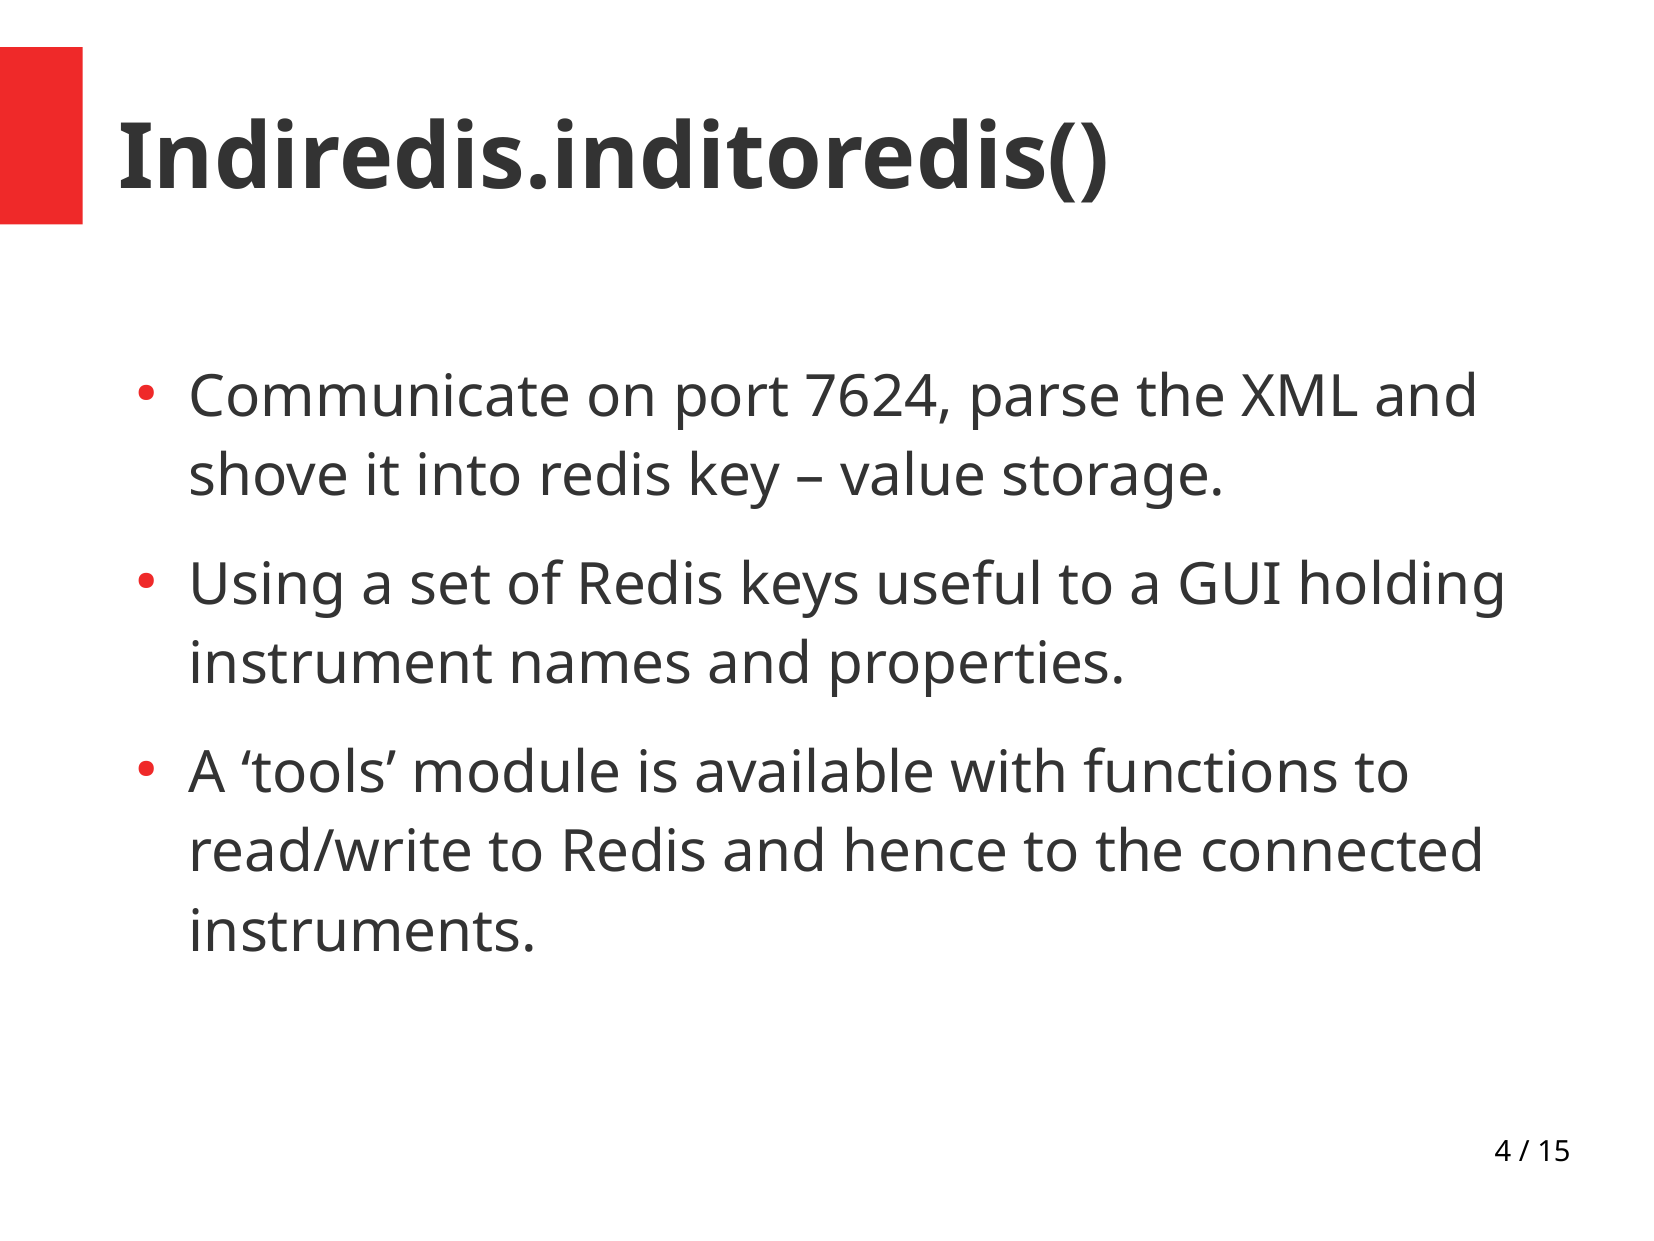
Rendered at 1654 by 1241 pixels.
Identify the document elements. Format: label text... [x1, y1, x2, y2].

list Communicate on port 7624, parse the XML and shove it into redis key – value storage. Using a set of Redis keys useful to a GUI holding instrument names and properties. A ‘tools’ module is available with functions to read/write to Redis and hence to the connected instruments. [118, 354, 1536, 1074]
title Indiredis.inditoredis() [118, 49, 1571, 257]
